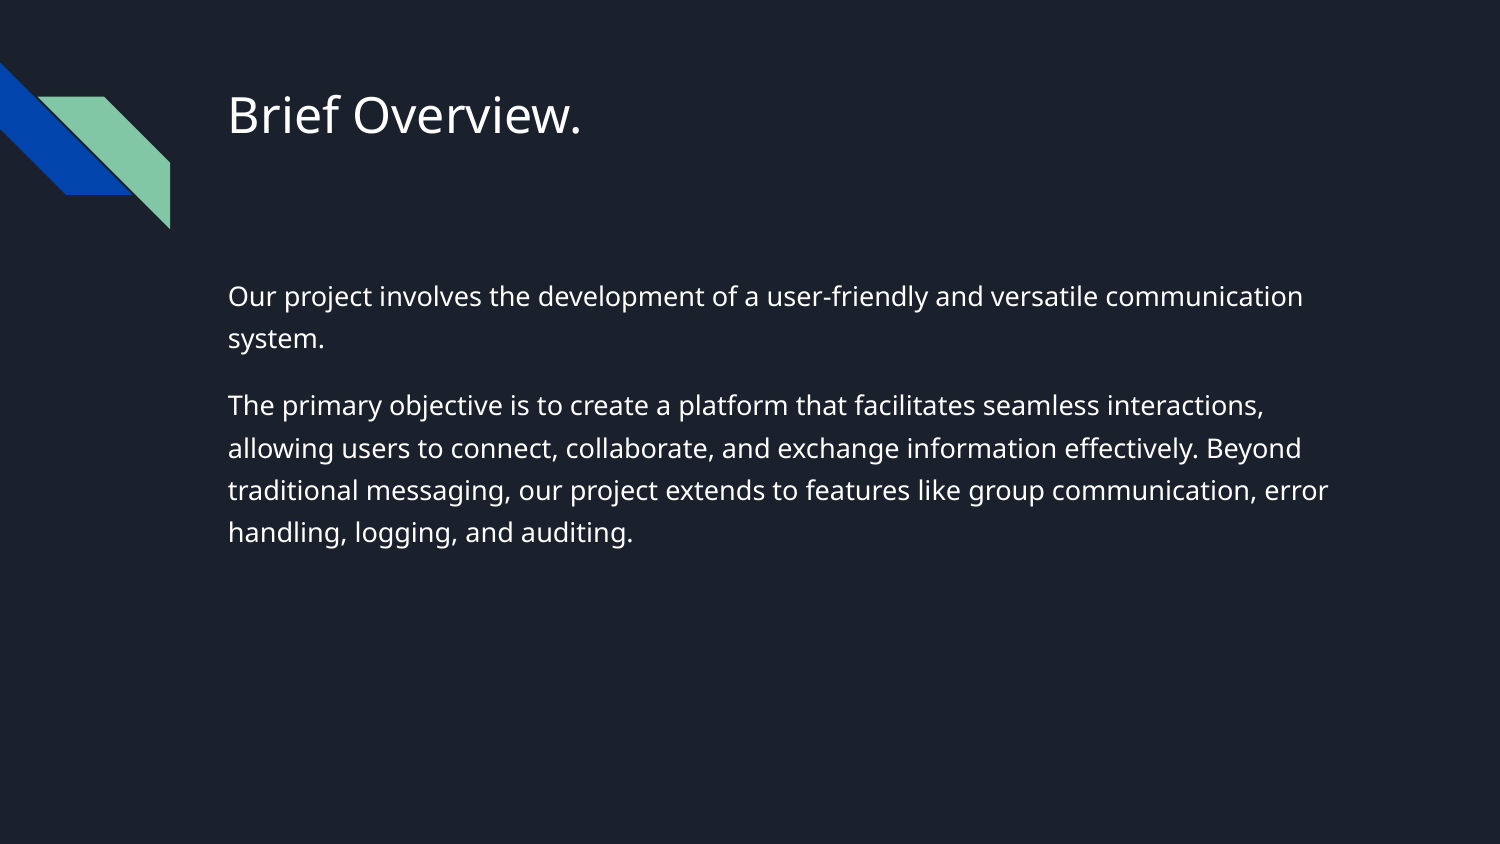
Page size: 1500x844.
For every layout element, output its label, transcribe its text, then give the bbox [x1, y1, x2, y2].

title Brief Overview. [212, 64, 1368, 215]
list Our project involves the development of a user-friendly and versatile communication system. The primary objective is to create a platform that facilitates seamless interactions, allowing users to connect, collaborate, and exchange information effectively. Beyond traditional messaging, our project extends to features like group communication, error handling, logging, and auditing. [212, 257, 1368, 735]
